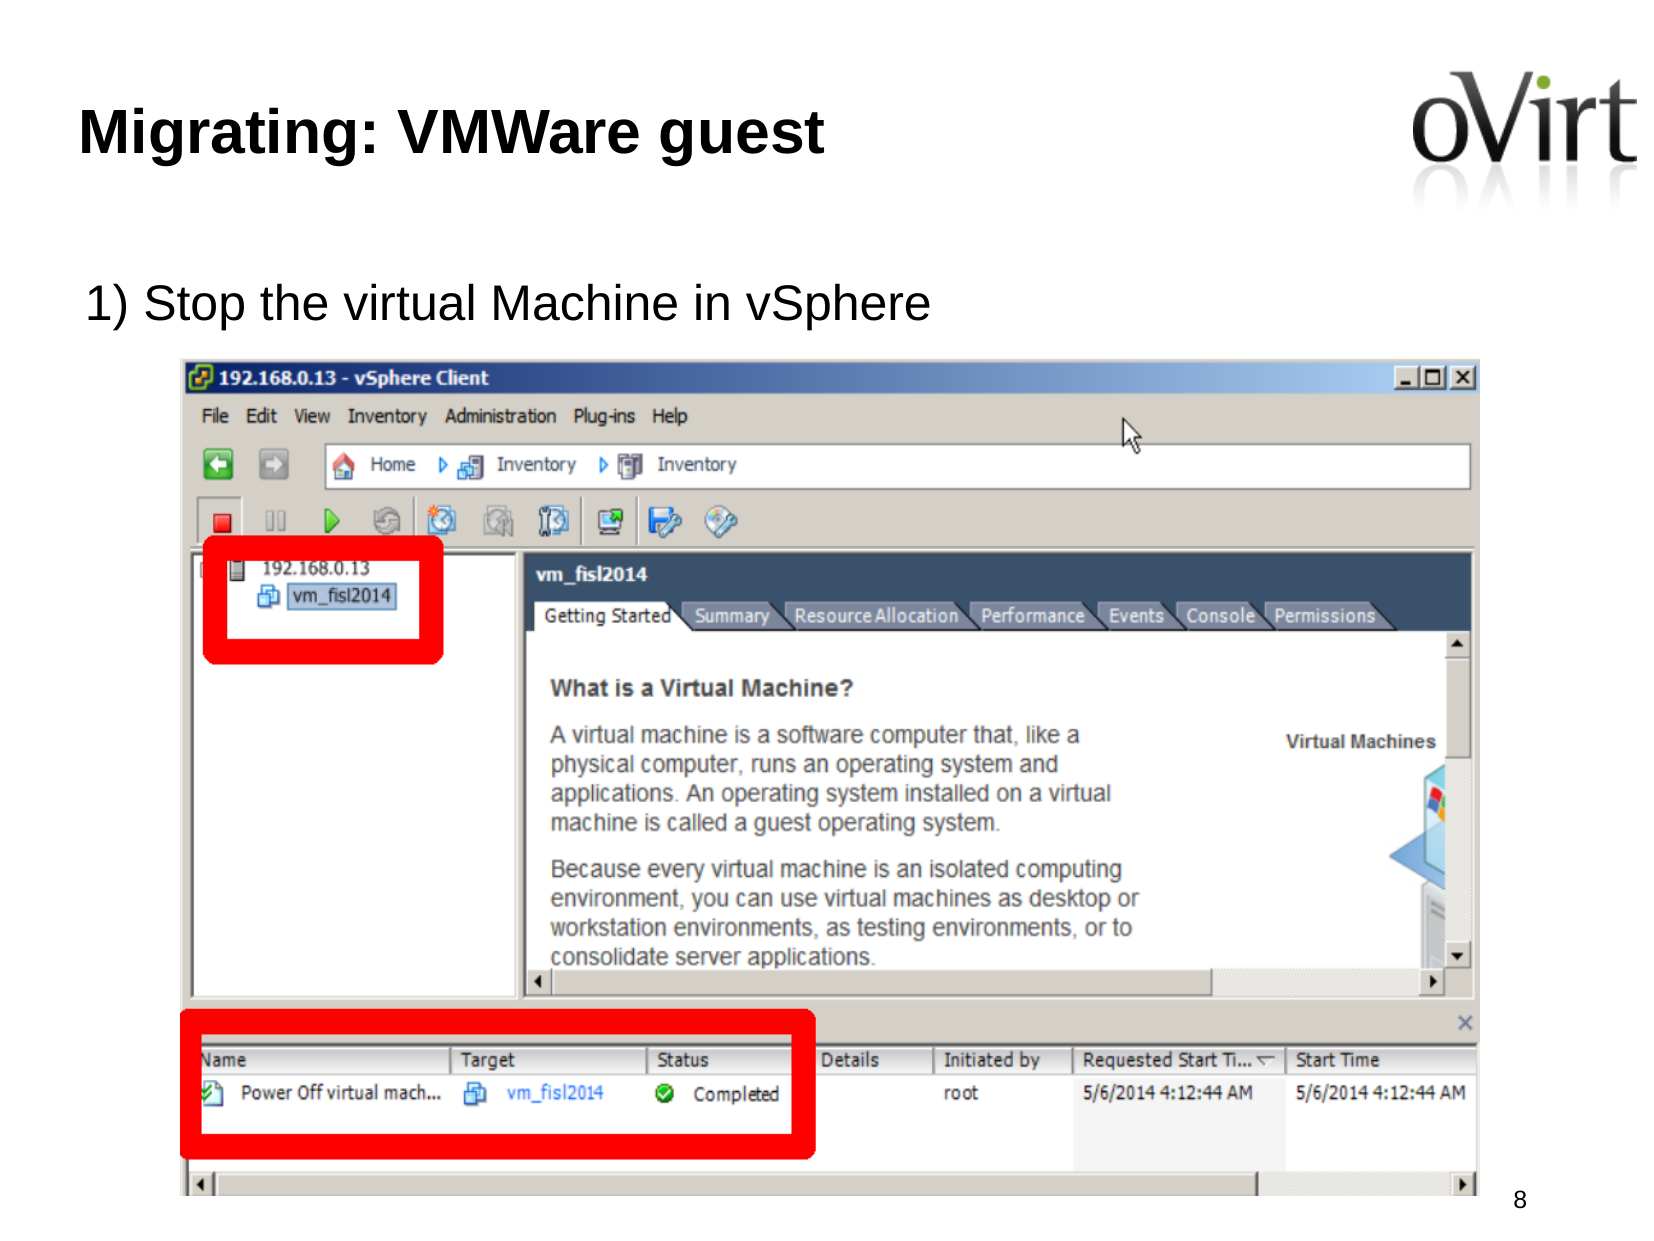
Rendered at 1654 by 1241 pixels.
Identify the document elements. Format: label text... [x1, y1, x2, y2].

text_box Migrating: VMWare guest [64, 30, 1285, 233]
picture [1413, 63, 1637, 212]
text_box 1) Stop the virtual Machine in vSphere [70, 202, 1291, 405]
picture [180, 358, 1480, 1196]
